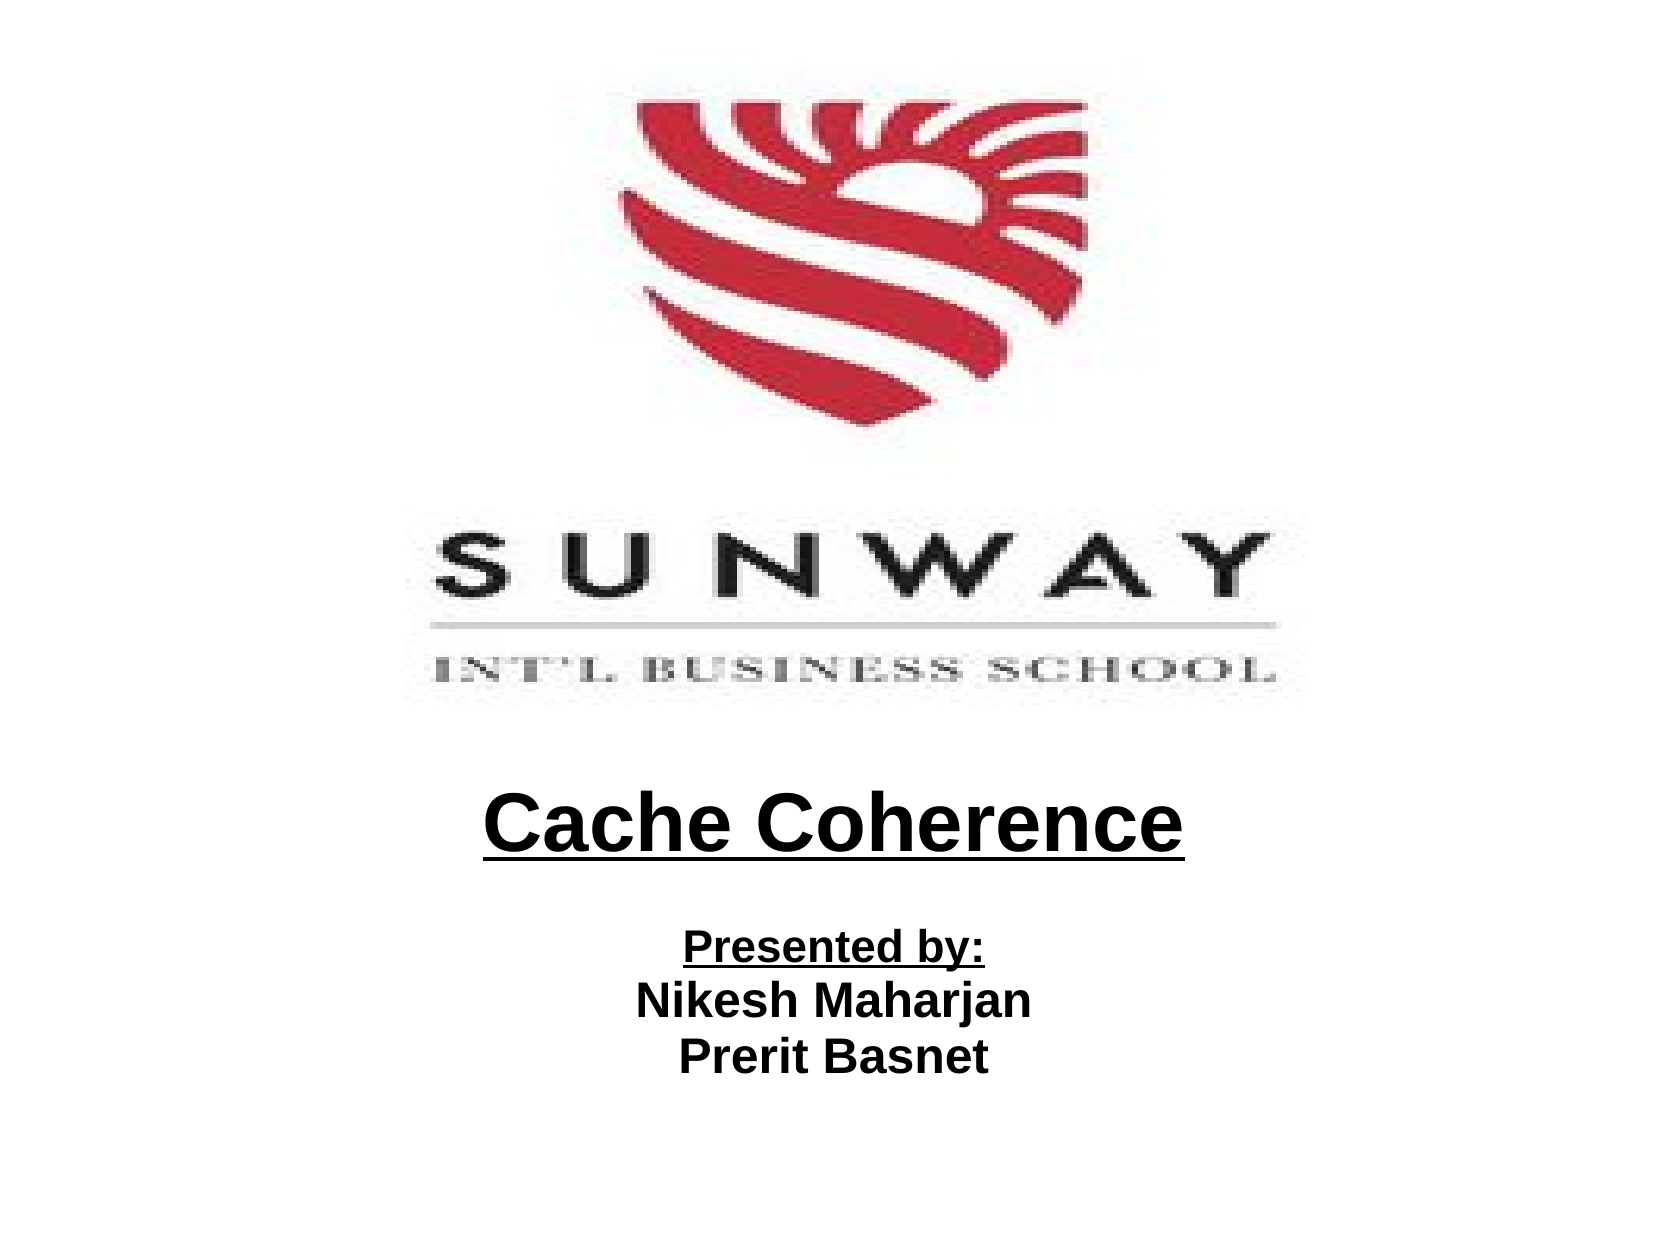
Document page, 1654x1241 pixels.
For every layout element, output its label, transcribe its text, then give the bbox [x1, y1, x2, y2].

subtitle Cache Coherence Presented by: Nikesh Maharjan Prerit Basnet [90, 705, 1579, 1231]
picture [255, 29, 1471, 736]
